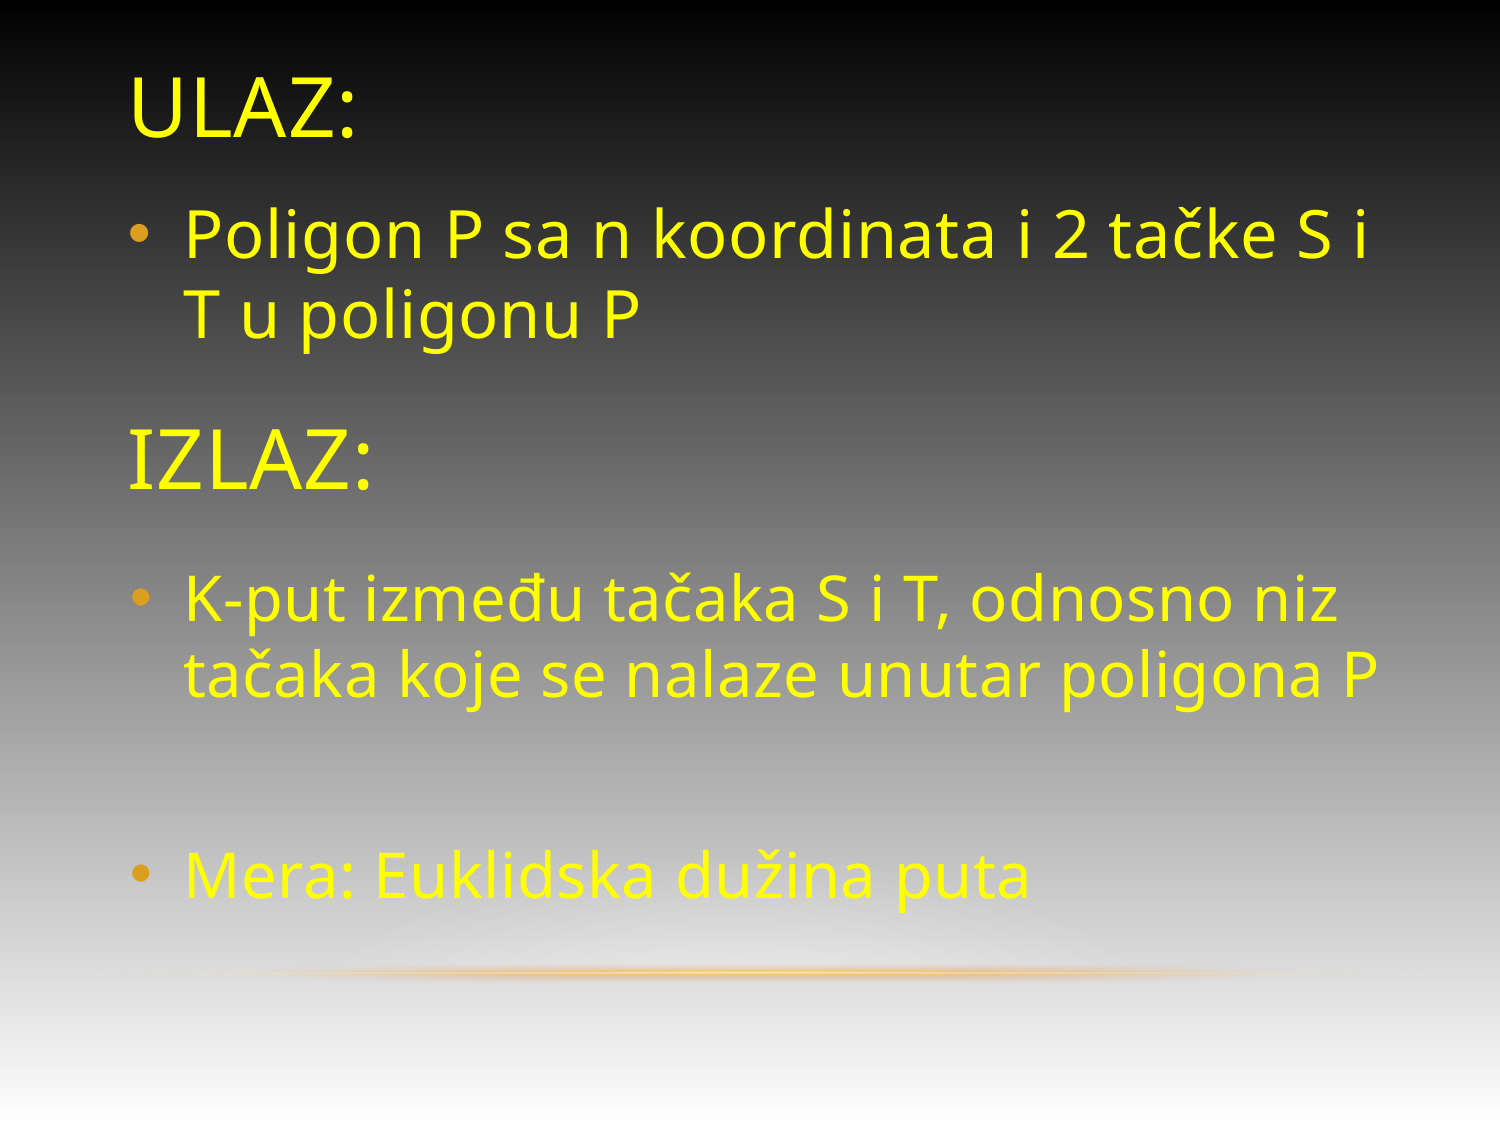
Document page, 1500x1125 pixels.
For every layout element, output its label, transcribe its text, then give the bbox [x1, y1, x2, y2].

text_box K-put između tačaka S i T, odnosno niz tačaka koje se nalaze unutar poligona P Mera: Euklidska dužina puta [115, 550, 1415, 974]
picture [0, 0, 1500, 1125]
text_box Izlaz: [112, 373, 1413, 514]
title Ulaz: [112, 42, 1413, 162]
list Poligon P sa n koordinata i 2 tačke S i T u poligonu P [112, 184, 1413, 373]
